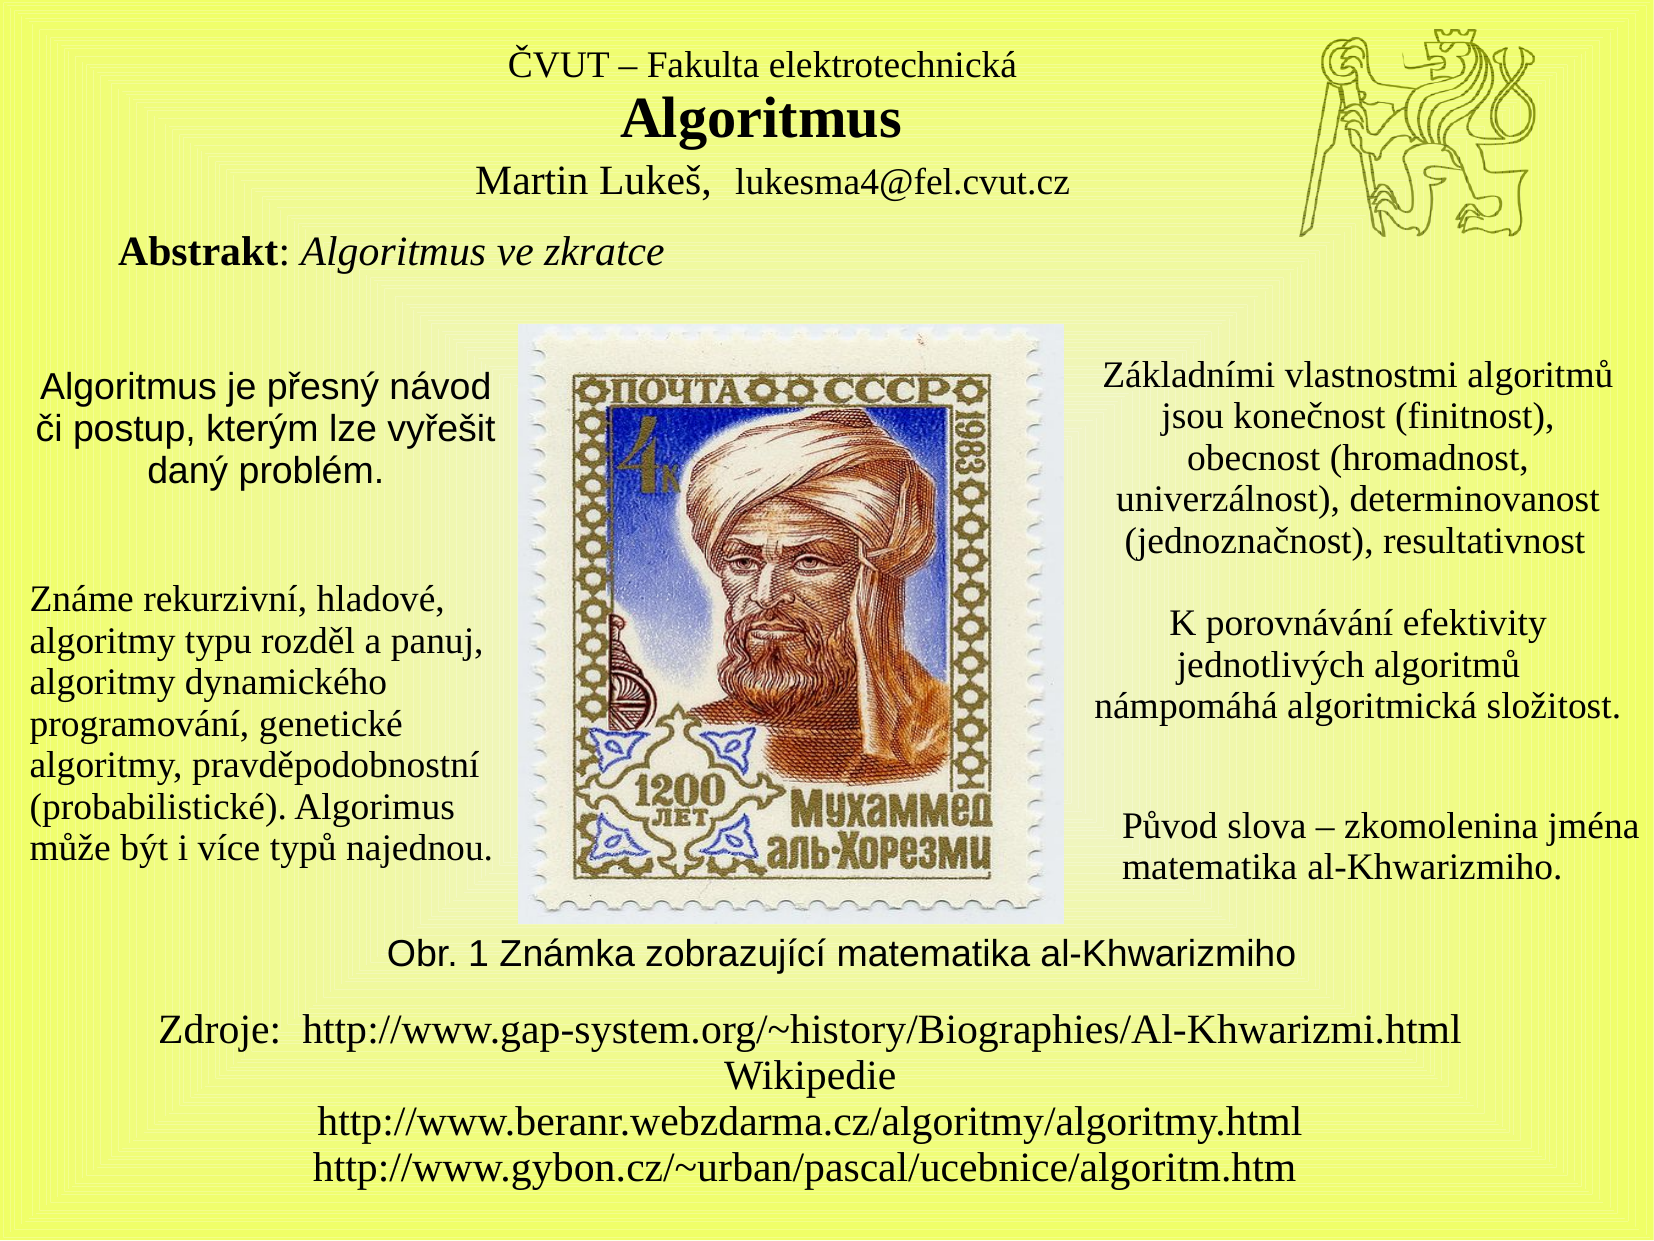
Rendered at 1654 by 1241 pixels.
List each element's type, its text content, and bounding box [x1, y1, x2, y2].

title Obr. 1 Známka zobrazující matematika al-Khwarizmiho [324, 932, 1359, 975]
picture [0, 0, 1654, 1241]
text_box Původ slova – zkomolenina jména matematika al-Khwarizmiho. [1121, 777, 1654, 916]
title ČVUT – Fakulta elektrotechnická Algoritmus Martin Lukeš, lukesma4@fel.cvut.cz [0, 42, 1536, 207]
text_box Základními vlastnostmi algoritmů jsou konečnost (finitnost), obecnost (hromadnost, univerzálnost), determinovanost (jednoznačnost), resultativnost [1092, 295, 1625, 561]
title Abstrakt: Algoritmus ve zkratce [118, 177, 1595, 325]
text_box K porovnávání efektivity jednotlivých algoritmů námpomáhá algoritmická složitost. [1092, 561, 1625, 768]
text_box Známe rekurzivní, hladové, algoritmy typu rozděl a panuj, algoritmy dynamického programování, genetické algoritmy, pravděpodobnostní (probabilistické). Algorimus může být i více typů najednou. [29, 531, 515, 916]
title Algoritmus je přesný návod či postup, kterým lze vyřešit daný problém. [29, 324, 502, 531]
text_box Zdroje: http://www.gap-system.org/~history/Biographies/Al-Khwarizmi.html Wikipedie http://www.beranr.webzdarma.cz/algoritmy/algoritmy.html http://www.gybon.cz/~urban/pascal/ucebnice/algoritm.htm [55, 938, 1566, 1241]
